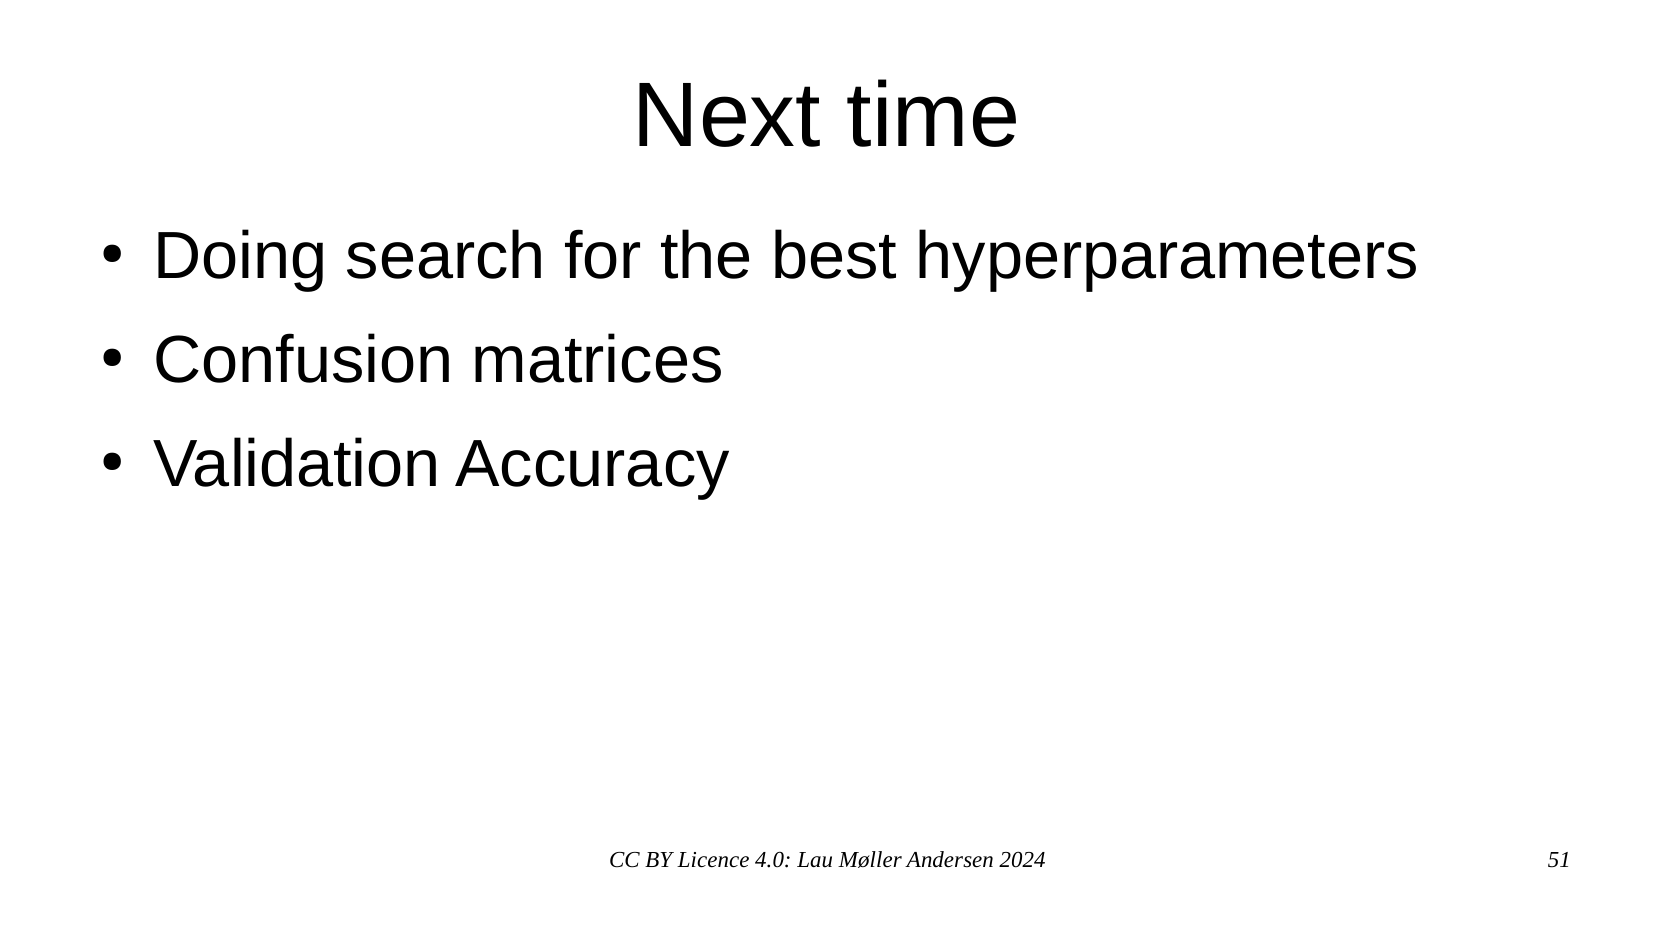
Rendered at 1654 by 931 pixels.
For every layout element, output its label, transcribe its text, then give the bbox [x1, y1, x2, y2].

list Doing search for the best hyperparameters Confusion matrices Validation Accuracy [82, 217, 1571, 758]
title Next time [82, 37, 1571, 193]
